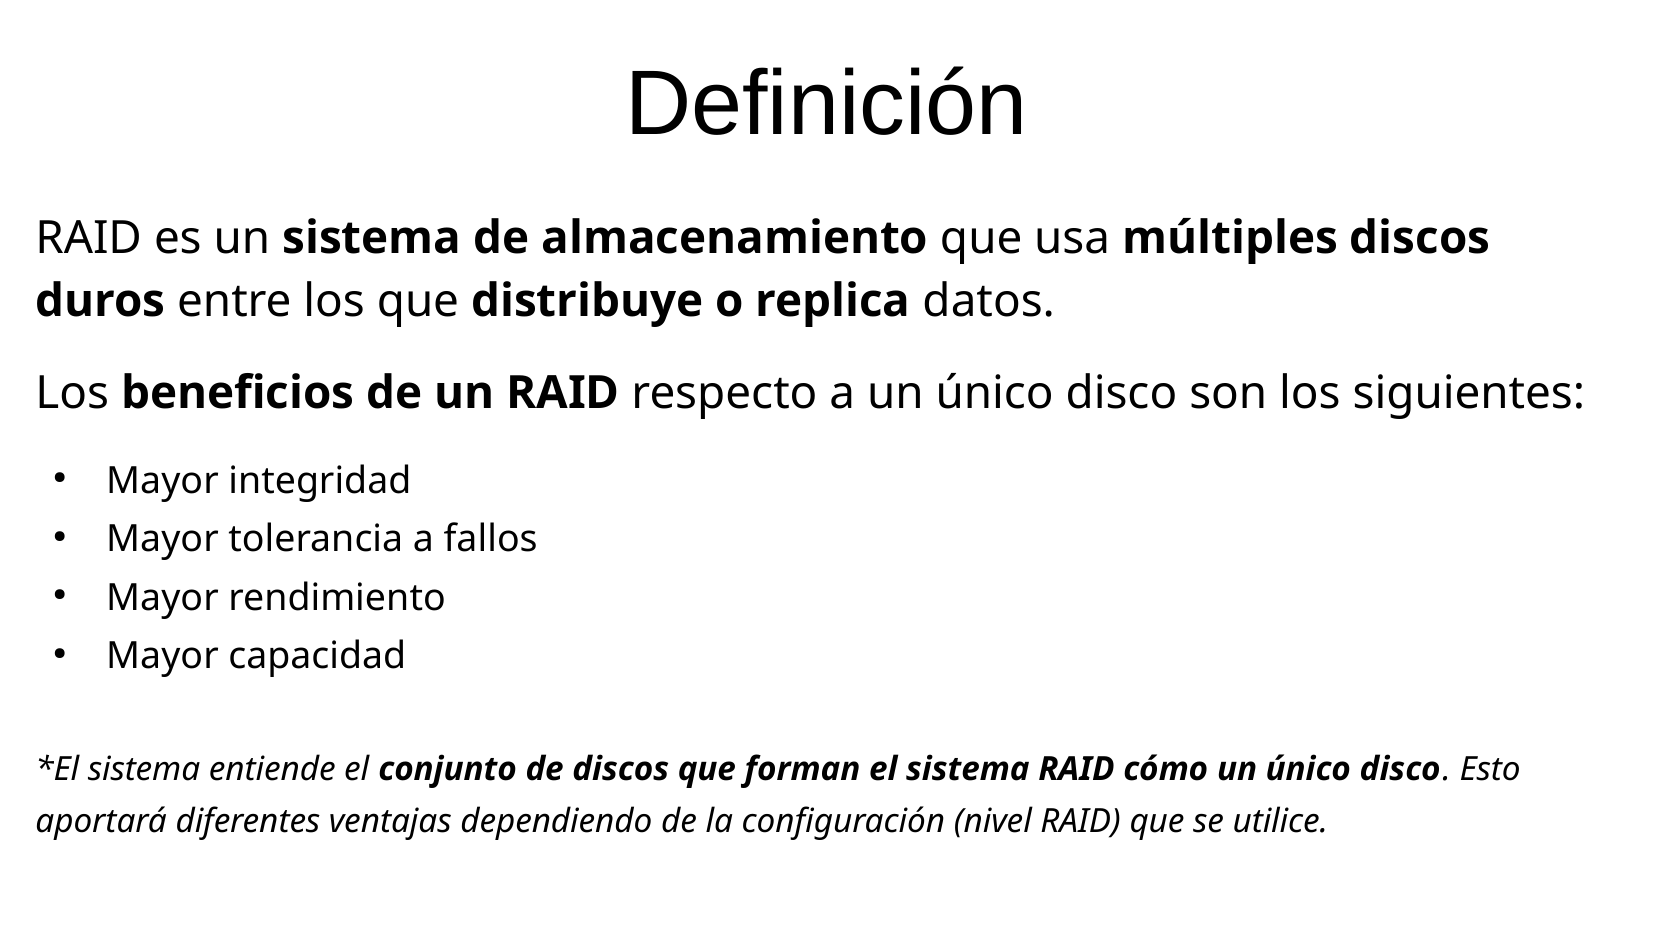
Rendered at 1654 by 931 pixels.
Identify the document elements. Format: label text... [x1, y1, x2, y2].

title Definición [82, 25, 1571, 181]
list RAID es un sistema de almacenamiento que usa múltiples discos duros entre los que distribuye o replica datos. Los beneficios de un RAID respecto a un único disco son los siguientes: Mayor integridad Mayor tolerancia a fallos Mayor rendimiento Mayor capacidad *El sistema entiende el conjunto de discos que forman el sistema RAID cómo un único disco. Esto aportará diferentes ventajas dependiendo de la configuración (nivel RAID) que se utilice. [35, 204, 1595, 851]
